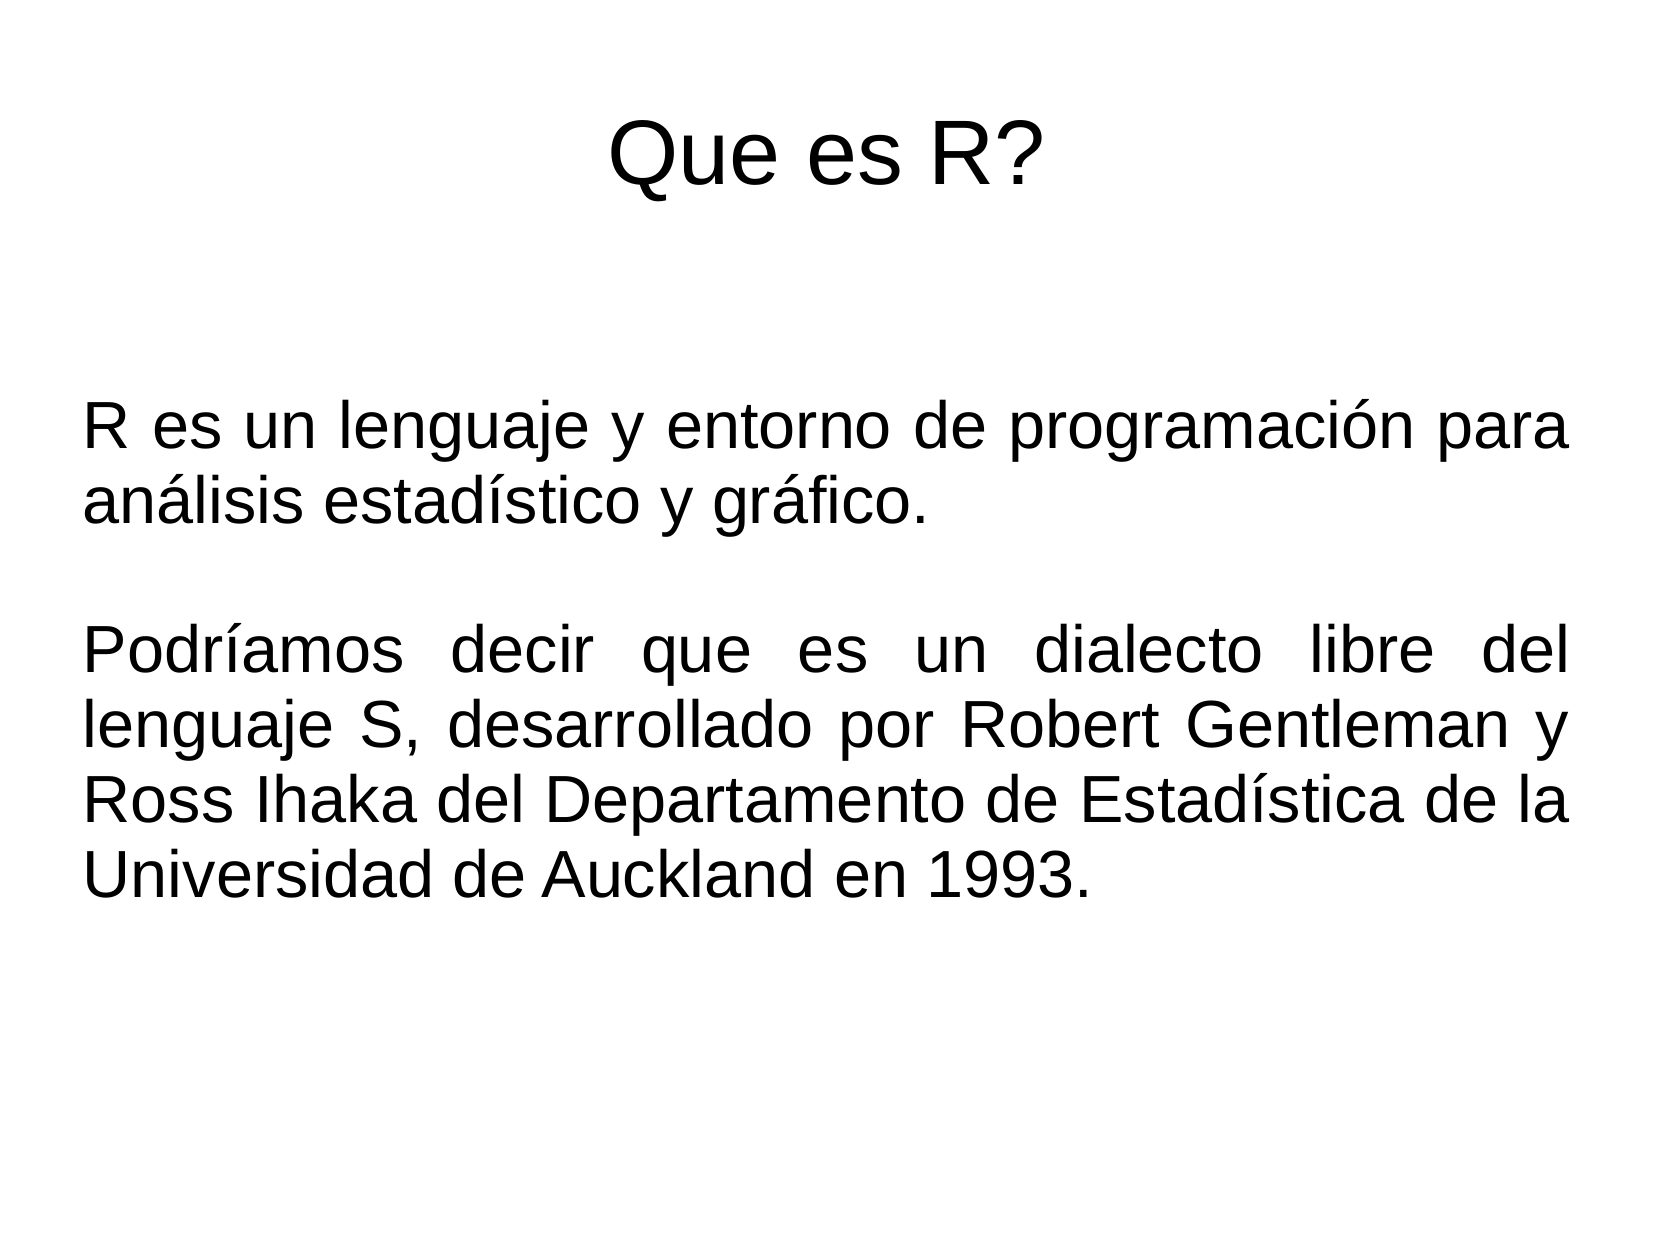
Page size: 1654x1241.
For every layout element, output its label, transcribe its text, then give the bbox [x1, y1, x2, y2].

title Que es R? [82, 49, 1571, 257]
subtitle R es un lenguaje y entorno de programación para análisis estadístico y gráfico. Podríamos decir que es un dialecto libre del lenguaje S, desarrollado por Robert Gentleman y Ross Ihaka del Departamento de Estadística de la Universidad de Auckland en 1993. [82, 290, 1571, 1010]
